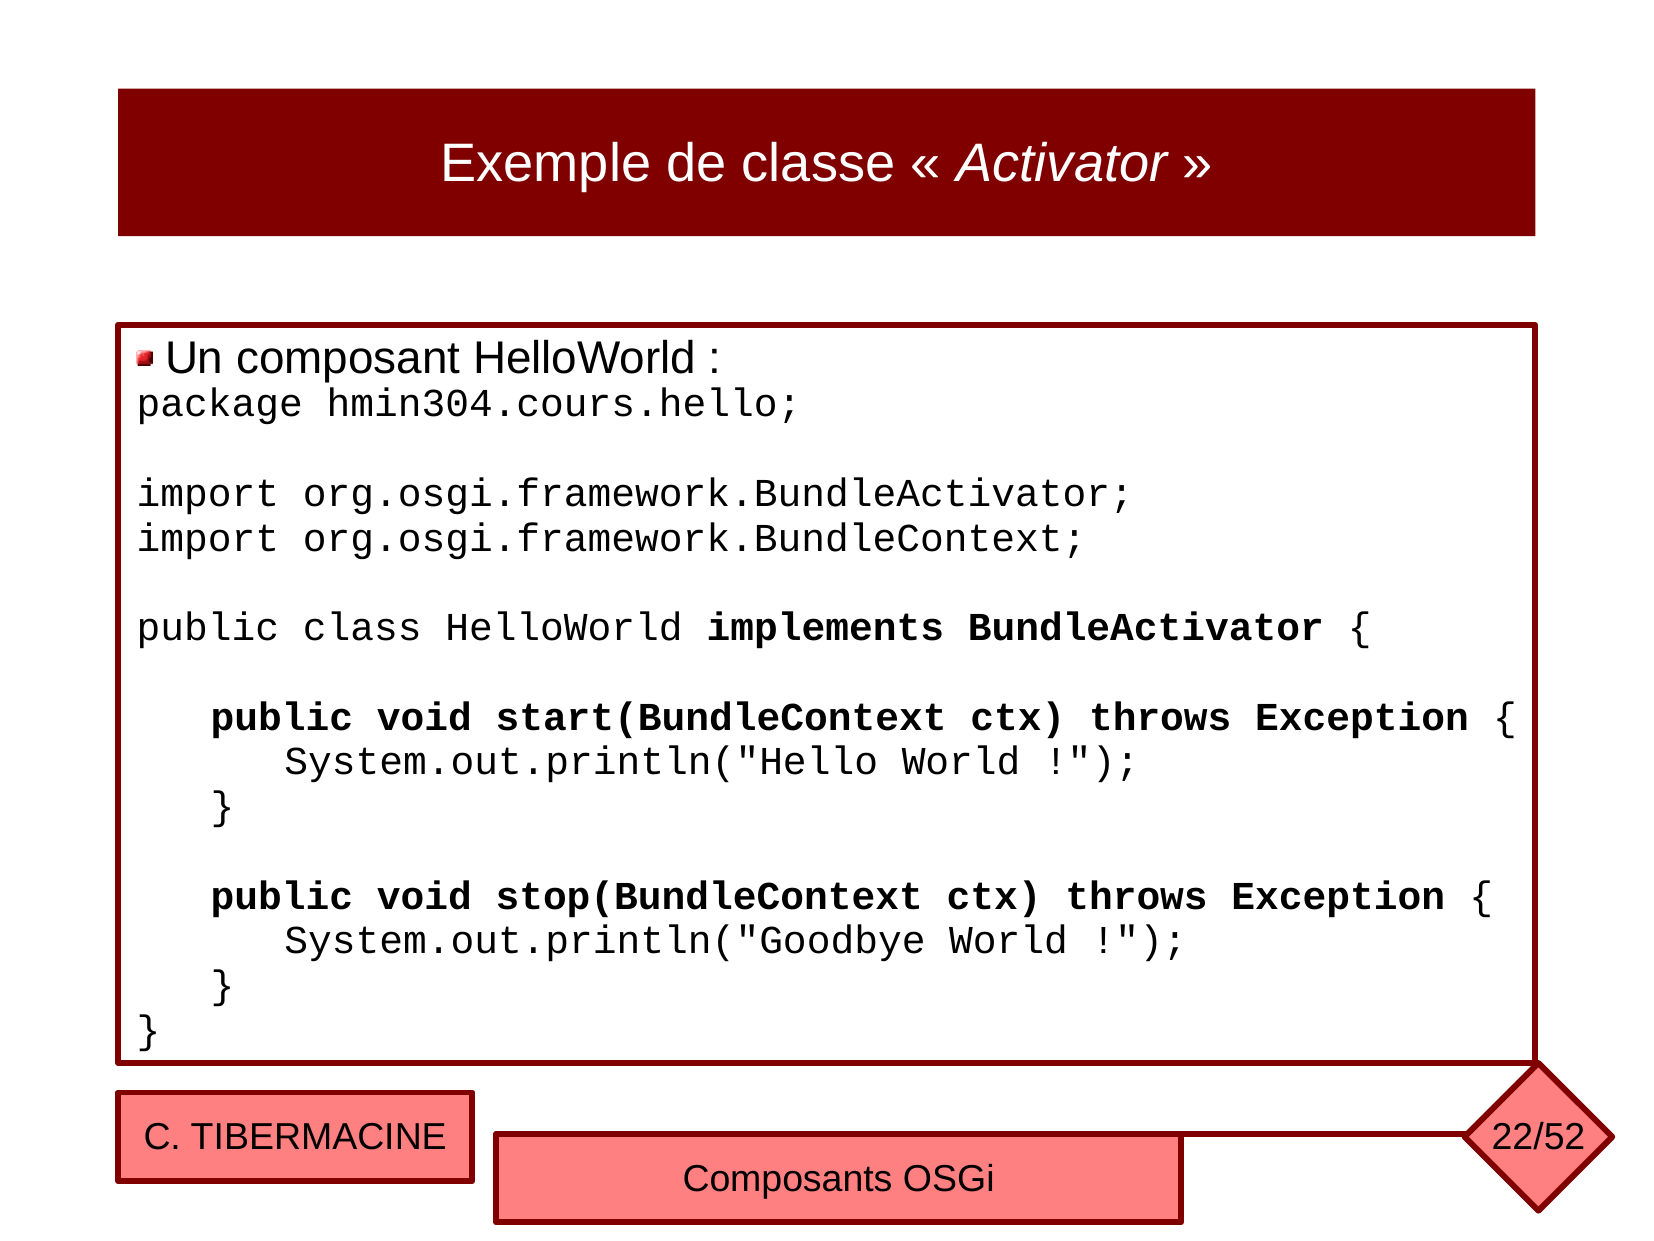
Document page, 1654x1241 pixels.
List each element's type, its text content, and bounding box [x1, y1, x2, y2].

text_box <numéro>/52 [1476, 1107, 1601, 1207]
text_box Composants OSGi [496, 1133, 1182, 1223]
text_box [1464, 1125, 1476, 1149]
text_box C. TIBERMACINE [118, 1092, 473, 1182]
text_box [1494, 1062, 1583, 1107]
text_box Un composant HelloWorld : package hmin304.cours.hello; import org.osgi.framework.BundleActivator; import org.osgi.framework.BundleContext; public class HelloWorld implements BundleActivator { public void start(BundleContext ctx) throws Exception { System.out.println("Hello World !"); } public void stop(BundleContext ctx) throws Exception { System.out.println("Goodbye World !"); } } [118, 324, 1536, 1063]
text_box Exemple de classe « Activator » [118, 88, 1536, 237]
text_box [1601, 1125, 1613, 1149]
picture [136, 350, 153, 366]
